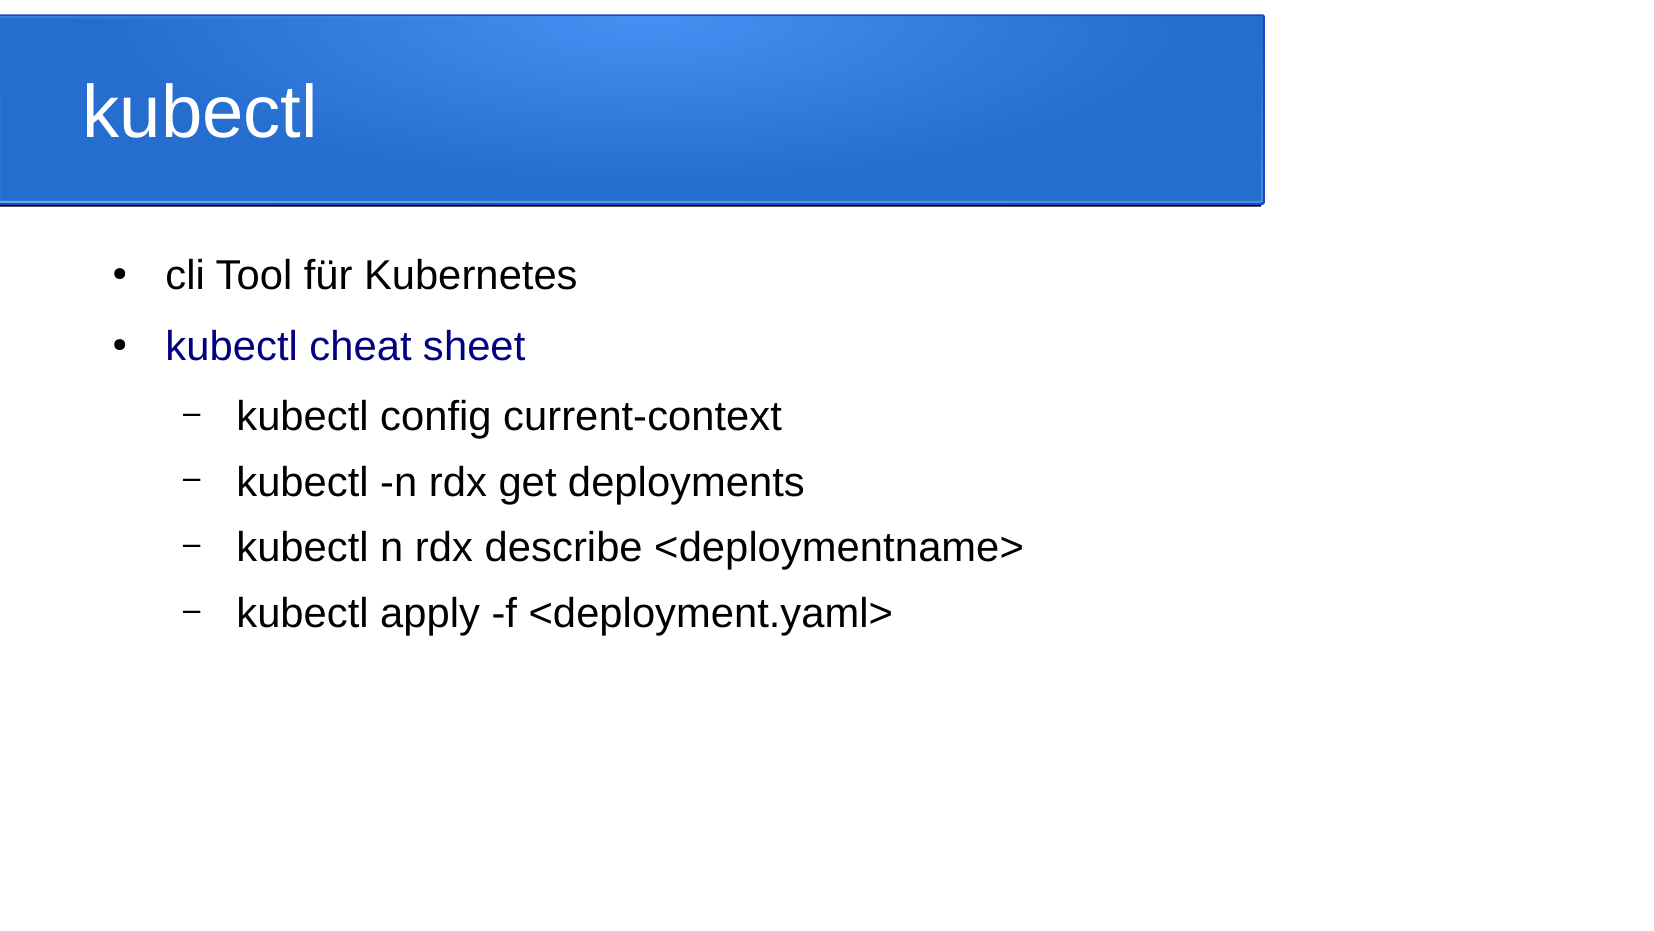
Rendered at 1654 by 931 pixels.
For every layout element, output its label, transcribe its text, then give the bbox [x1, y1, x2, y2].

title kubectl [82, 35, 1235, 189]
list cli Tool für Kubernetes kubectl cheat sheet kubectl config current-context kubectl -n rdx get deployments kubectl n rdx describe <deploymentname> kubectl apply -f <deployment.yaml> [94, 251, 1583, 792]
